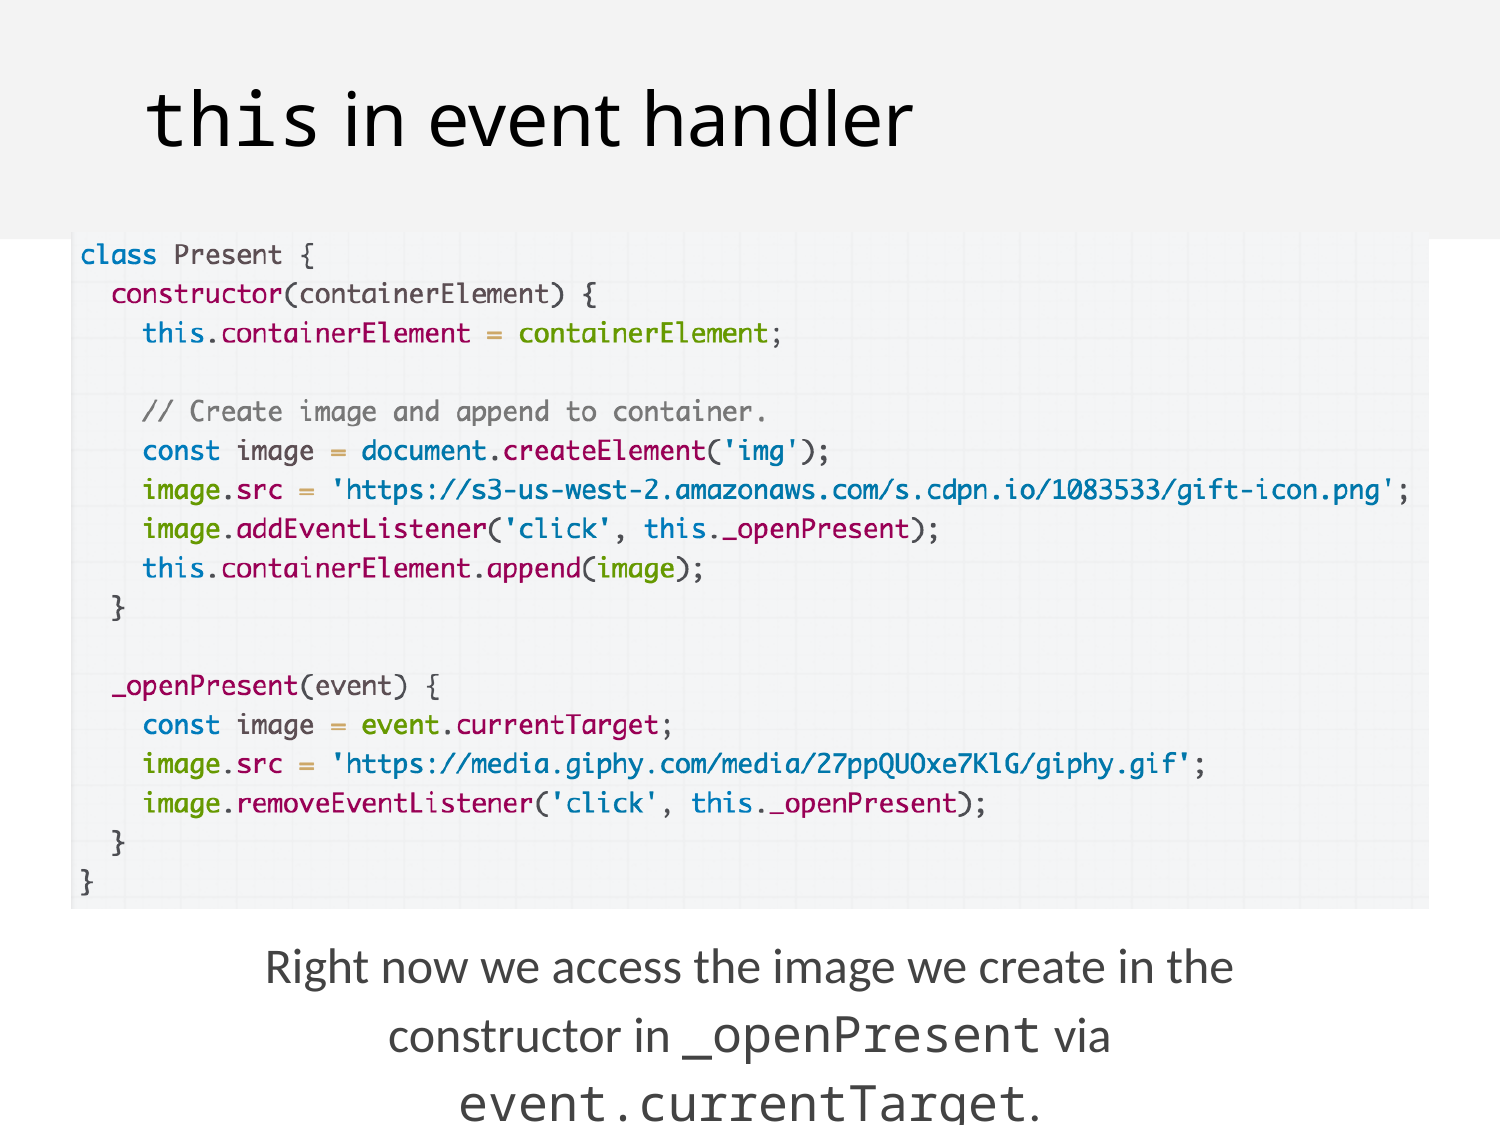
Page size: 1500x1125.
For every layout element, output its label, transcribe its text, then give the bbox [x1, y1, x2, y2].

list Right now we access the image we create in the constructor in _openPresent via event.currentTarget. [128, 910, 1372, 1035]
picture [71, 232, 1429, 910]
title this in event handler [128, 56, 1372, 183]
